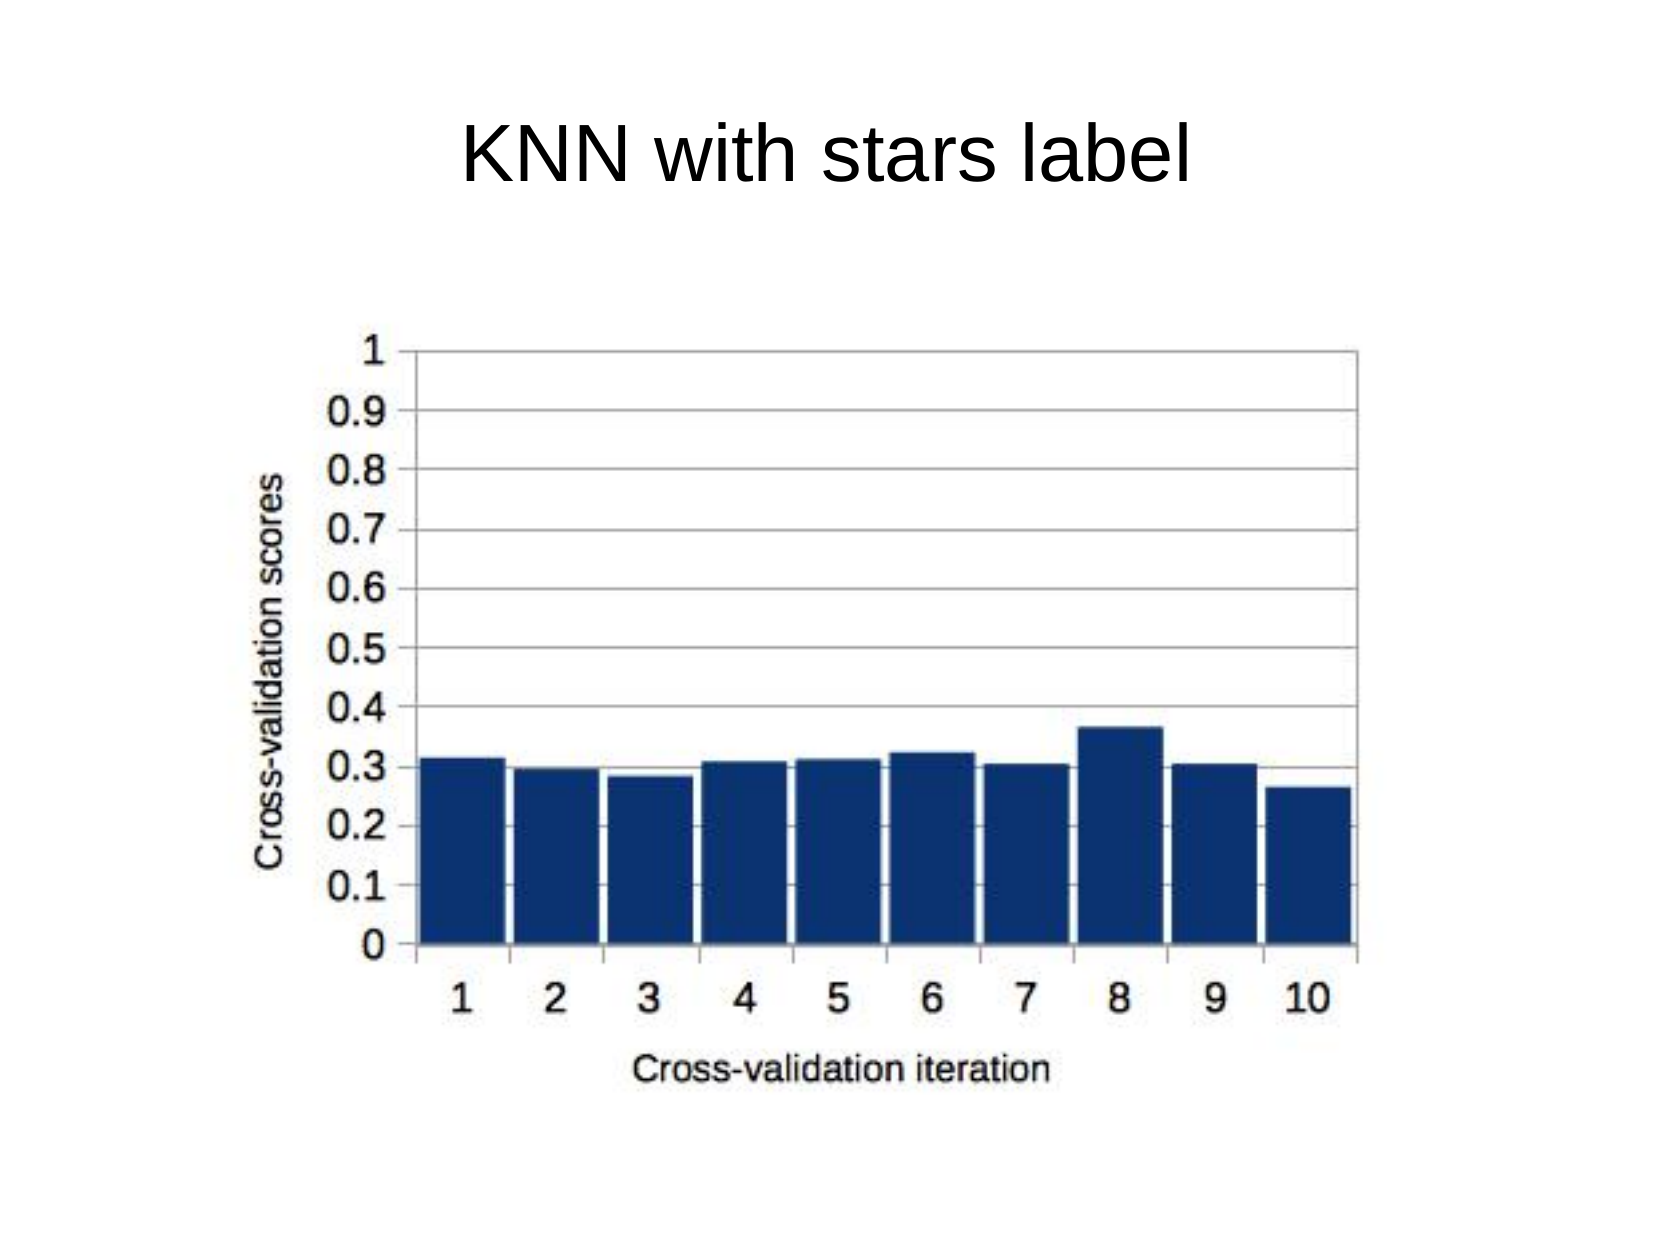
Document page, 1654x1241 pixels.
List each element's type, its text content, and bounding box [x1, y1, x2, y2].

picture [186, 239, 1405, 1151]
title KNN with stars label [82, 49, 1571, 257]
